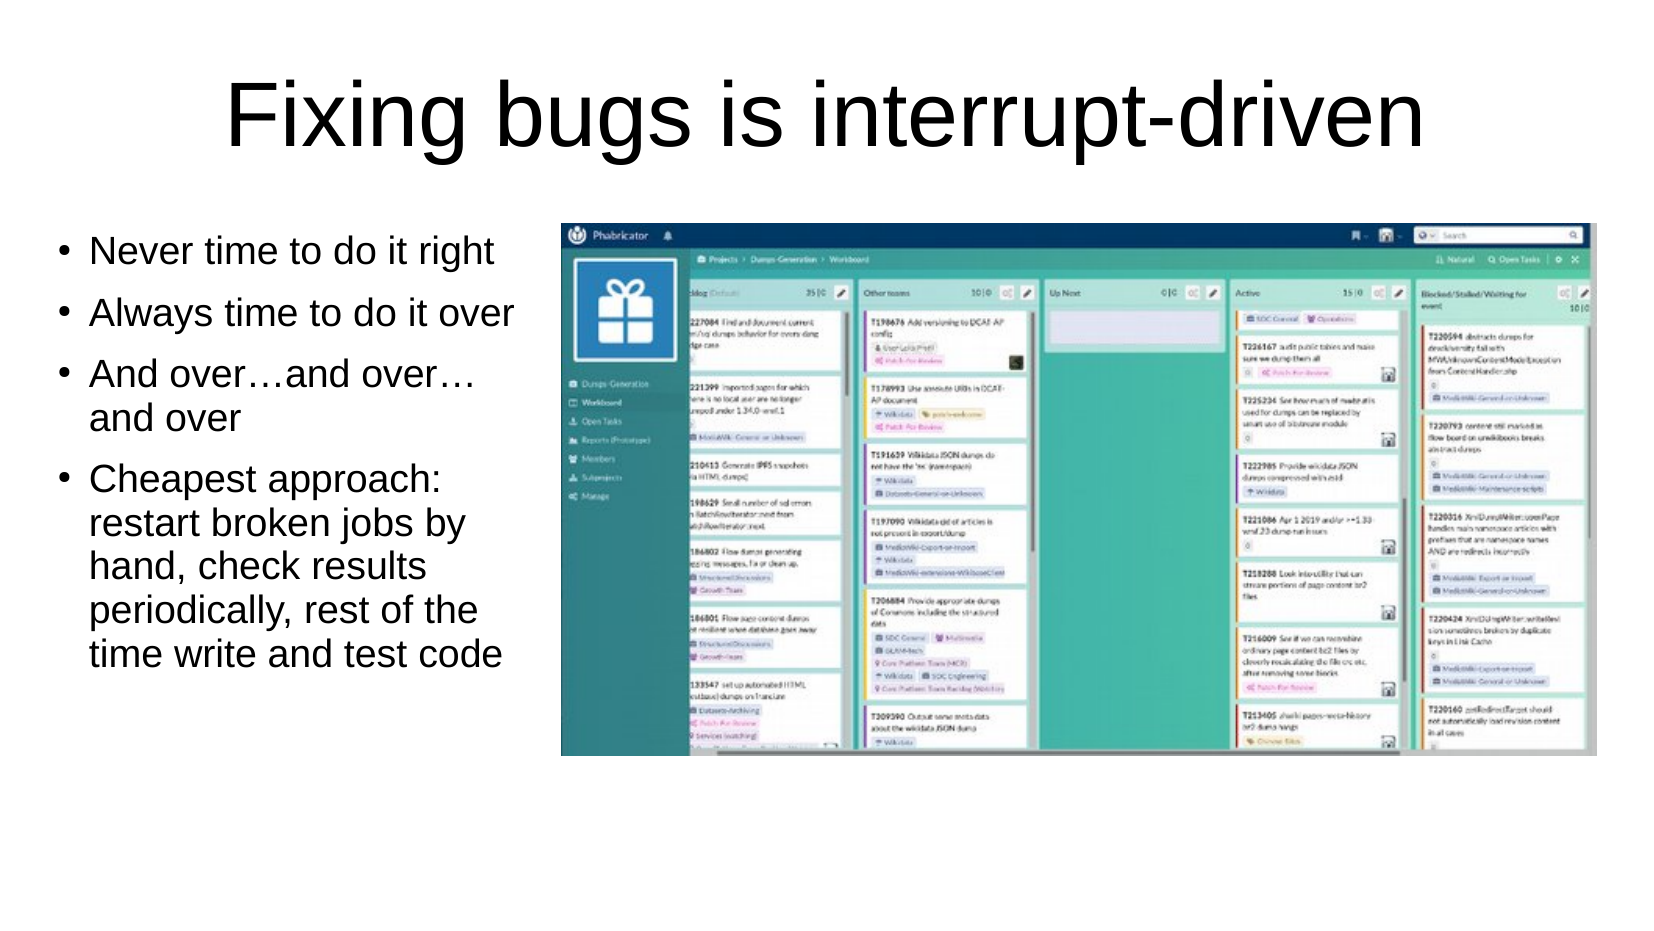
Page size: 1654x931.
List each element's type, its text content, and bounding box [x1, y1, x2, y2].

picture [561, 223, 1597, 756]
title Fixing bugs is interrupt-driven [82, 37, 1571, 193]
list Never time to do it right Always time to do it over And over…and over… and over Cheapest approach: restart broken jobs by hand, check results periodically, rest of the time write and test code [47, 229, 532, 768]
